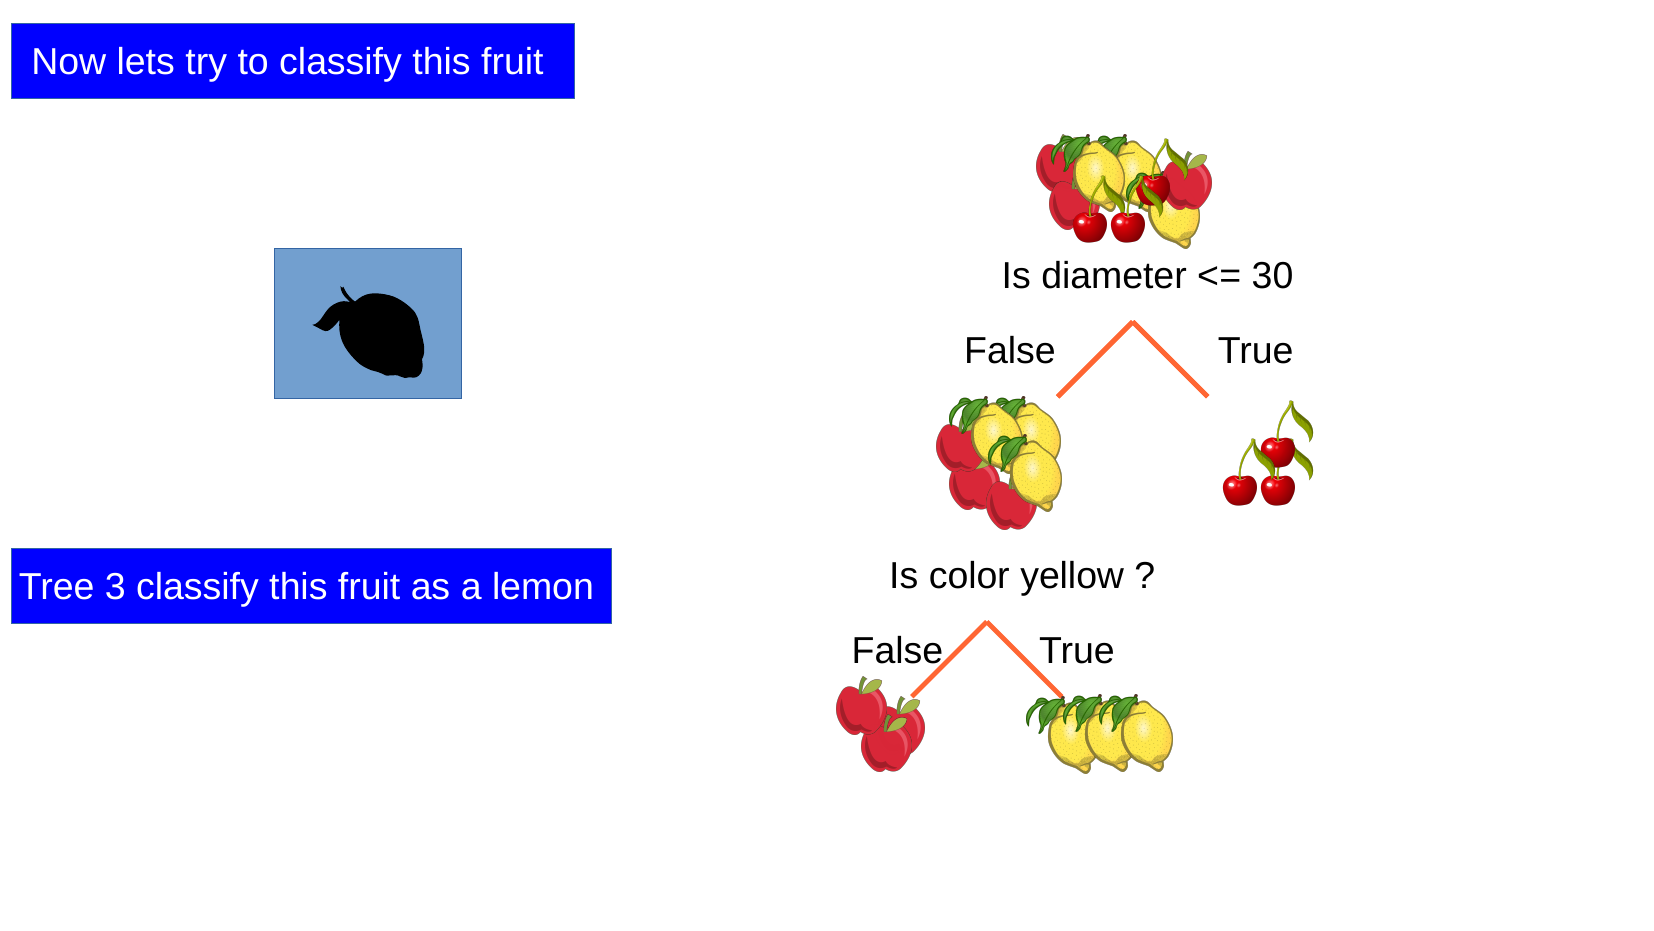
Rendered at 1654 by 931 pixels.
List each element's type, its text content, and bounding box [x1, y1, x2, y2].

picture [836, 679, 925, 772]
picture [1211, 396, 1325, 510]
text_box True [1024, 621, 1146, 679]
picture [1026, 694, 1173, 774]
text_box Is diameter <= 30 [986, 246, 1309, 304]
picture [936, 396, 1062, 530]
text_box Now lets try to classify this fruit [11, 23, 575, 99]
text_box True [1203, 321, 1309, 379]
text_box Tree 3 classify this fruit as a lemon [11, 548, 612, 624]
picture [311, 286, 425, 379]
picture [1036, 134, 1212, 246]
text_box [274, 248, 462, 399]
text_box False [836, 621, 958, 679]
text_box Is color yellow ? [874, 546, 1171, 604]
text_box False [949, 321, 1071, 379]
